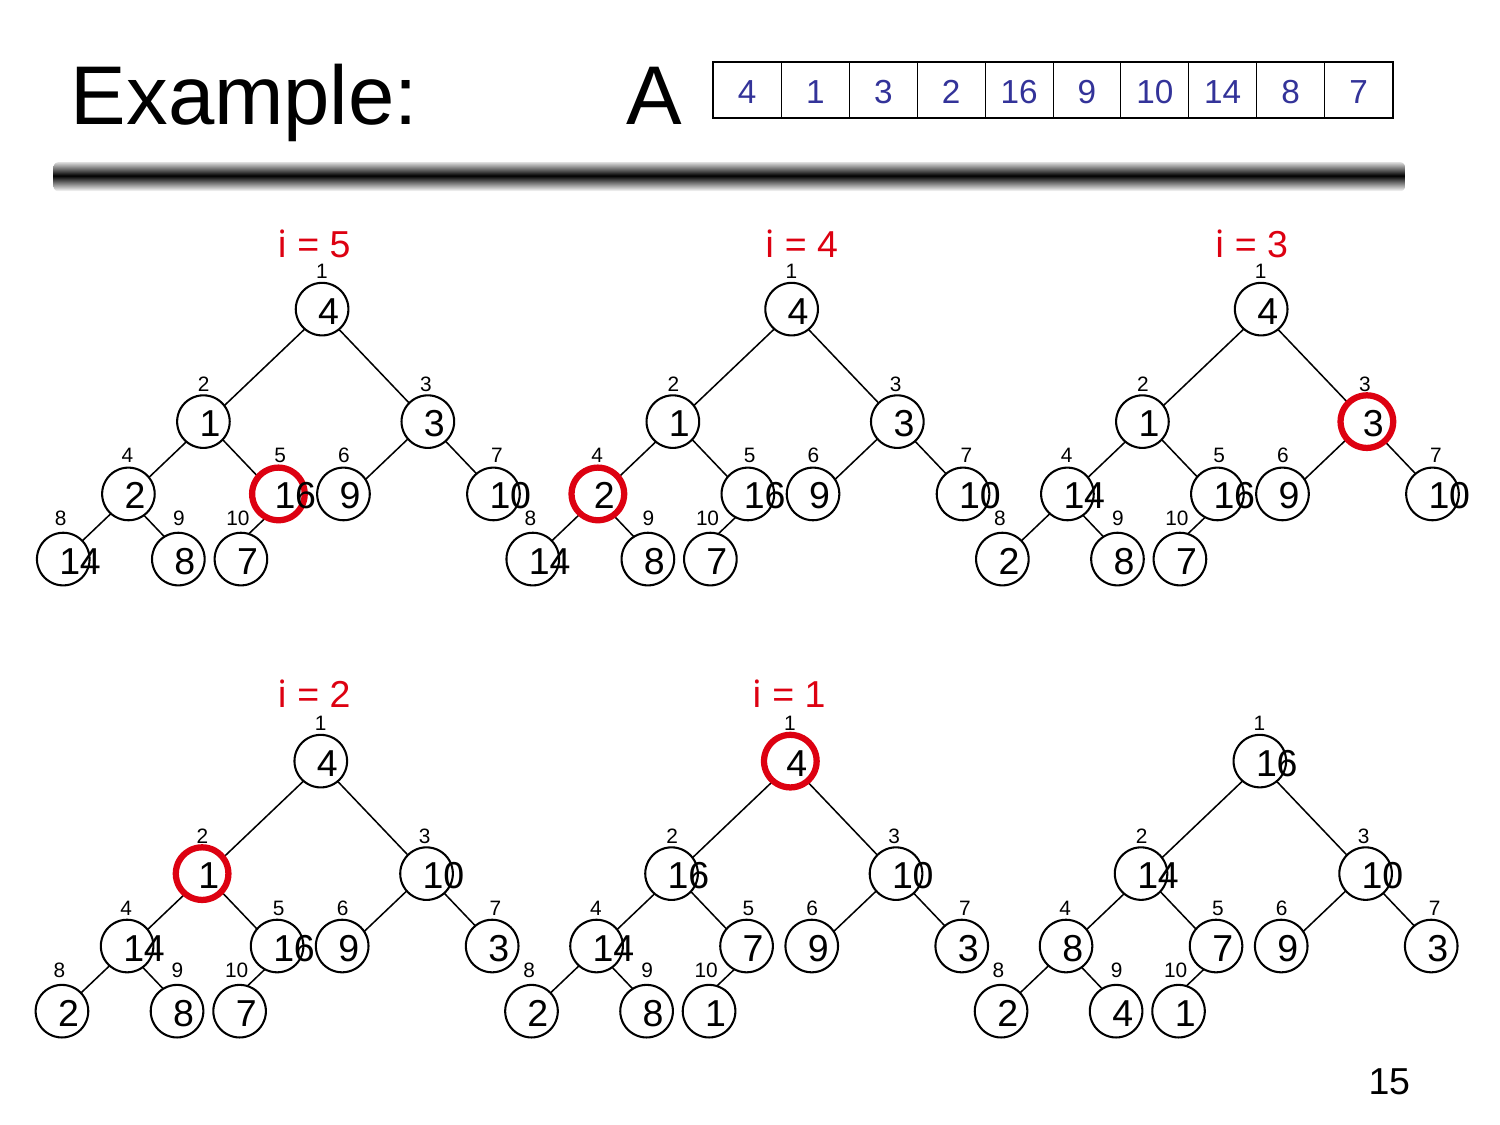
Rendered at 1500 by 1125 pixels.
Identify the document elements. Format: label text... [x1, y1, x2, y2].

text_box 14 [36, 538, 89, 586]
text_box 9 [1097, 497, 1139, 538]
text_box 8 [620, 990, 673, 1038]
text_box 10 [936, 474, 987, 521]
text_box 1 [646, 404, 700, 448]
text_box 16 [252, 475, 303, 521]
text_box 4 [1046, 434, 1088, 475]
text_box 7 [684, 538, 737, 586]
text_box 9 [1256, 475, 1309, 521]
text_box 2 [181, 814, 224, 856]
text_box 6 [791, 886, 833, 927]
text_box 16 [769, 485, 775, 494]
text_box 4 [295, 291, 349, 336]
text_box 7 [945, 434, 987, 475]
text_box 16 [645, 856, 696, 900]
text_box 8 [1091, 538, 1144, 586]
text_box 4 [106, 434, 149, 475]
text_box 16 [250, 927, 301, 973]
text_box i = 4 [749, 212, 854, 273]
text_box 16 [693, 865, 698, 874]
text_box 14 [1114, 856, 1167, 900]
table_header 14 [1189, 63, 1256, 117]
text_box 16 [299, 947, 304, 957]
text_box 14 [147, 943, 154, 953]
text_box 8 [509, 497, 552, 538]
text_box 14 [617, 944, 623, 953]
text_box 8 [621, 538, 675, 586]
text_box 8 [150, 990, 204, 1038]
text_box 2 [974, 990, 1028, 1038]
text_box 2 [976, 538, 1029, 586]
text_box 3 [871, 404, 924, 448]
text_box 2 [102, 475, 155, 521]
text_box 1 [1152, 990, 1205, 1038]
text_box 14 [1088, 491, 1094, 500]
text_box 6 [792, 434, 835, 475]
text_box 10 [681, 497, 734, 538]
text_box 10 [869, 855, 920, 900]
text_box 10 [917, 865, 923, 885]
text_box 4 [575, 886, 617, 927]
text_box 16 [301, 494, 305, 504]
text_box 4 [765, 291, 818, 336]
text_box i = 5 [262, 212, 366, 273]
text_box 8 [40, 497, 82, 538]
table_header 4 [714, 63, 781, 117]
text_box 6 [323, 434, 365, 475]
text_box 3 [401, 403, 455, 448]
text_box 7 [213, 990, 266, 1038]
text_box 3 [874, 362, 917, 404]
table_header 1 [782, 63, 849, 117]
text_box 10 [1406, 474, 1456, 521]
text_box 4 [294, 743, 348, 788]
text_box 14 [1041, 475, 1093, 521]
text_box 1 [769, 723, 811, 743]
text_box 7 [1153, 538, 1207, 586]
text_box 3 [1404, 927, 1458, 973]
text_box 1 [1240, 273, 1282, 291]
text_box 9 [786, 475, 840, 521]
text_box 8 [508, 949, 550, 990]
text_box 8 [978, 949, 1020, 990]
text_box 3 [1344, 362, 1386, 404]
text_box 7 [476, 434, 518, 475]
text_box 1 [301, 273, 343, 291]
text_box 9 [785, 927, 839, 973]
text_box 10 [1149, 949, 1203, 990]
text_box 3 [405, 362, 447, 404]
text_box 5 [1198, 434, 1240, 475]
text_box i = 3 [1199, 212, 1304, 273]
table_header 10 [1121, 63, 1188, 117]
text_box 2 [1120, 814, 1163, 856]
text_box 4 [105, 886, 147, 927]
text_box 4 [576, 434, 618, 475]
text_box 7 [214, 538, 268, 586]
text_box 1 [1116, 404, 1169, 448]
text_box 16 [1233, 743, 1284, 788]
text_box 1 [175, 856, 229, 900]
text_box 4 [1044, 886, 1086, 927]
text_box 2 [505, 990, 558, 1038]
text_box 16 [1191, 475, 1242, 521]
text_box 4 [1234, 291, 1288, 336]
table_header 3 [850, 63, 917, 117]
text_box 7 [1415, 434, 1457, 475]
text_box 14 [570, 927, 623, 973]
table_header 8 [1257, 63, 1324, 117]
text_box 1 [177, 404, 230, 448]
text_box 16 [770, 494, 775, 505]
text_box 9 [158, 497, 200, 538]
text_box 5 [258, 886, 300, 927]
text_box 10 [467, 474, 517, 521]
text_box 8 [979, 497, 1021, 538]
text_box 10 [984, 485, 990, 497]
text_box 2 [651, 814, 693, 856]
text_box 16 [298, 938, 304, 947]
text_box 10 [211, 497, 265, 538]
text_box 8 [152, 538, 205, 586]
text_box 10 [679, 949, 733, 990]
text_box 1 [1238, 702, 1281, 743]
text_box 16 [300, 485, 305, 494]
text_box 16 [1240, 494, 1244, 504]
text_box 2 [571, 475, 625, 521]
text_box 8 [1039, 927, 1093, 973]
text_box 5 [729, 434, 771, 475]
table_header 9 [1054, 63, 1120, 117]
text_box 16 [1281, 753, 1287, 762]
text_box 16 [1239, 485, 1244, 494]
title Example: A [55, 16, 1406, 166]
text_box 3 [935, 926, 989, 973]
text_box 7 [474, 886, 517, 927]
text_box 14 [506, 538, 559, 586]
text_box 9 [1096, 949, 1138, 990]
text_box 9 [156, 949, 199, 990]
text_box 3 [404, 814, 446, 856]
text_box 9 [317, 475, 370, 521]
text_box 7 [1413, 886, 1456, 927]
text_box 8 [38, 949, 81, 990]
text_box 1 [682, 990, 736, 1038]
text_box 2 [183, 362, 225, 404]
text_box 10 [448, 865, 453, 885]
text_box 3 [1340, 403, 1394, 448]
text_box 2 [652, 362, 695, 404]
text_box 14 [100, 927, 153, 973]
text_box 9 [626, 949, 668, 990]
text_box 4 [1089, 990, 1143, 1038]
text_box 10 [1150, 497, 1204, 538]
text_box 14 [1161, 870, 1168, 880]
text_box 3 [1343, 814, 1385, 856]
text_box 3 [873, 814, 915, 856]
text_box 4 [763, 743, 817, 788]
text_box 3 [465, 927, 519, 973]
text_box 5 [259, 434, 301, 475]
table_header 2 [918, 63, 985, 117]
text_box 10 [400, 855, 451, 900]
text_box 5 [1197, 886, 1239, 927]
text_box 16 [721, 475, 772, 521]
table_header 7 [1325, 63, 1392, 117]
text_box 7 [1189, 927, 1243, 973]
text_box 10 [1387, 865, 1392, 885]
text_box 6 [1261, 886, 1303, 927]
text_box 16 [694, 874, 698, 884]
text_box 9 [315, 927, 369, 973]
table_header 16 [986, 63, 1053, 117]
text_box 6 [322, 886, 364, 927]
text_box 10 [1454, 485, 1459, 505]
text_box 2 [35, 990, 89, 1038]
text_box 16 [1282, 762, 1287, 772]
text_box 10 [210, 949, 264, 990]
text_box 2 [1122, 362, 1164, 404]
text_box 5 [727, 886, 770, 927]
text_box 7 [944, 886, 986, 927]
text_box 10 [1339, 855, 1390, 900]
text_box 10 [515, 485, 520, 497]
text_box 1 [770, 273, 813, 291]
text_box i = 2 [262, 662, 366, 723]
text_box 14 [553, 557, 560, 566]
text_box 14 [83, 556, 90, 566]
text_box i = 1 [737, 662, 841, 723]
text_box 1 [299, 723, 342, 743]
text_box 9 [1254, 927, 1308, 973]
text_box 6 [1262, 434, 1304, 475]
text_box 7 [720, 927, 773, 973]
text_box 9 [627, 497, 670, 538]
